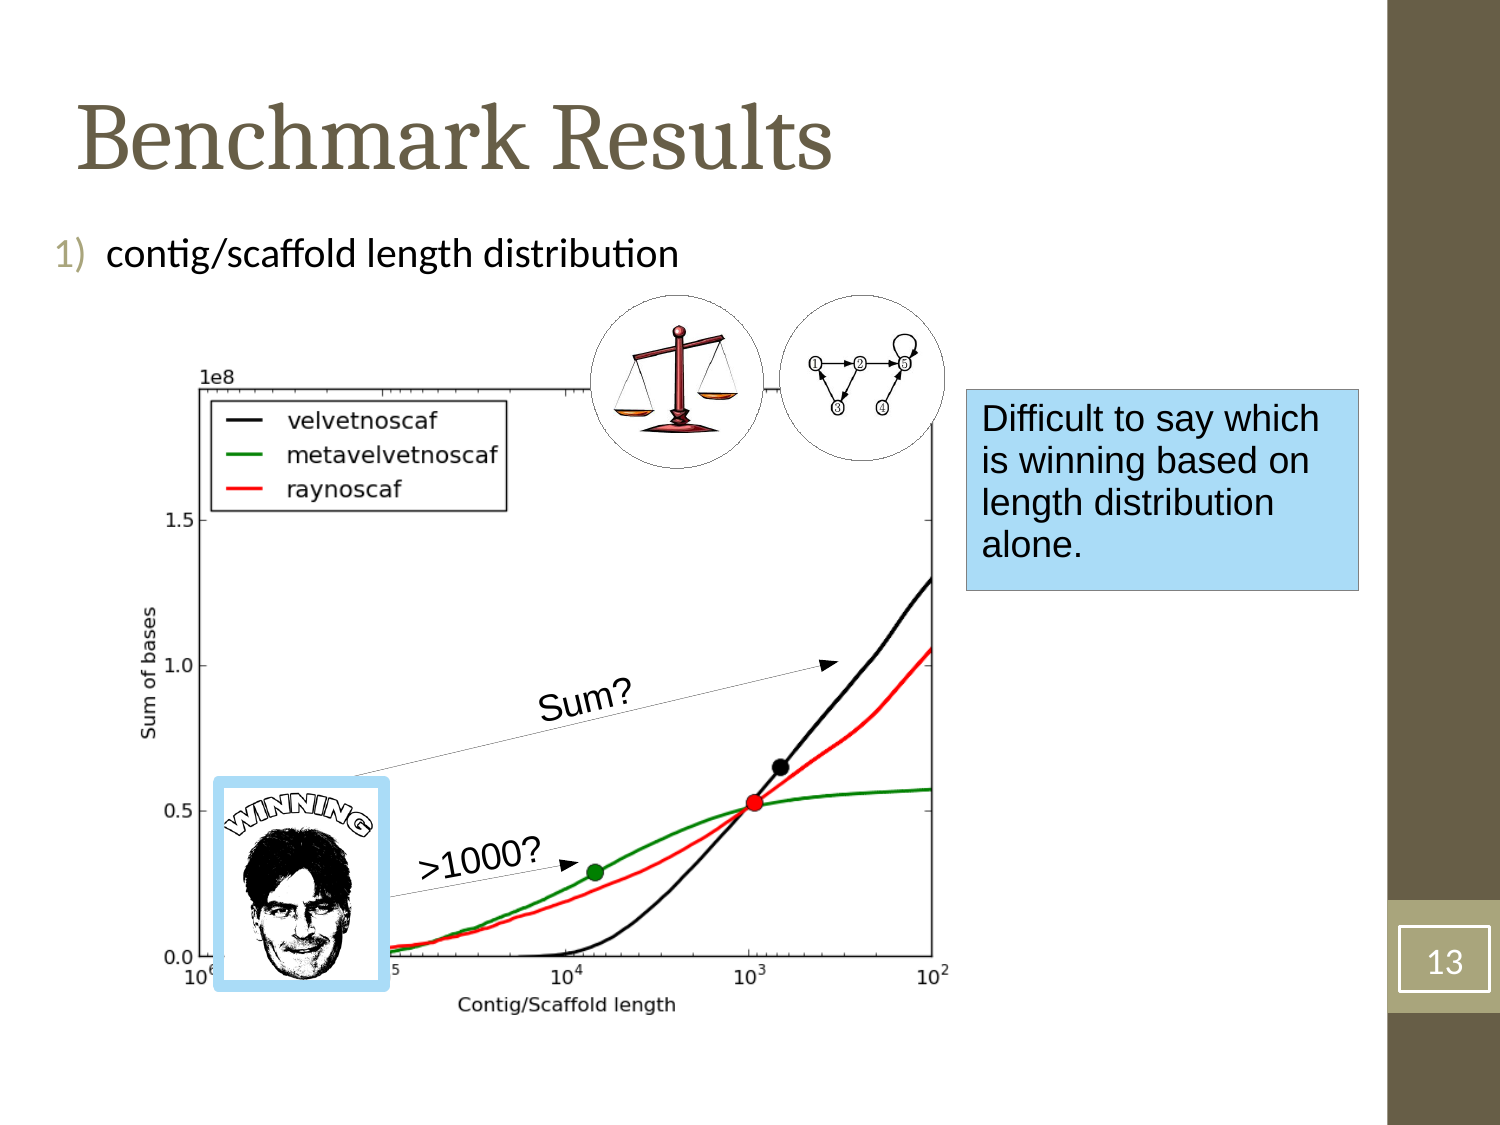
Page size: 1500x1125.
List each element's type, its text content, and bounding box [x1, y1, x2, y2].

title Benchmark Results [75, 82, 1326, 195]
picture [613, 325, 738, 433]
list contig/scaffold length distribution [35, 236, 1382, 1063]
text_box Difficult to say which is winning based on length distribution alone. [966, 389, 1359, 591]
picture [224, 788, 378, 980]
text_box [779, 295, 945, 461]
picture [801, 330, 923, 426]
